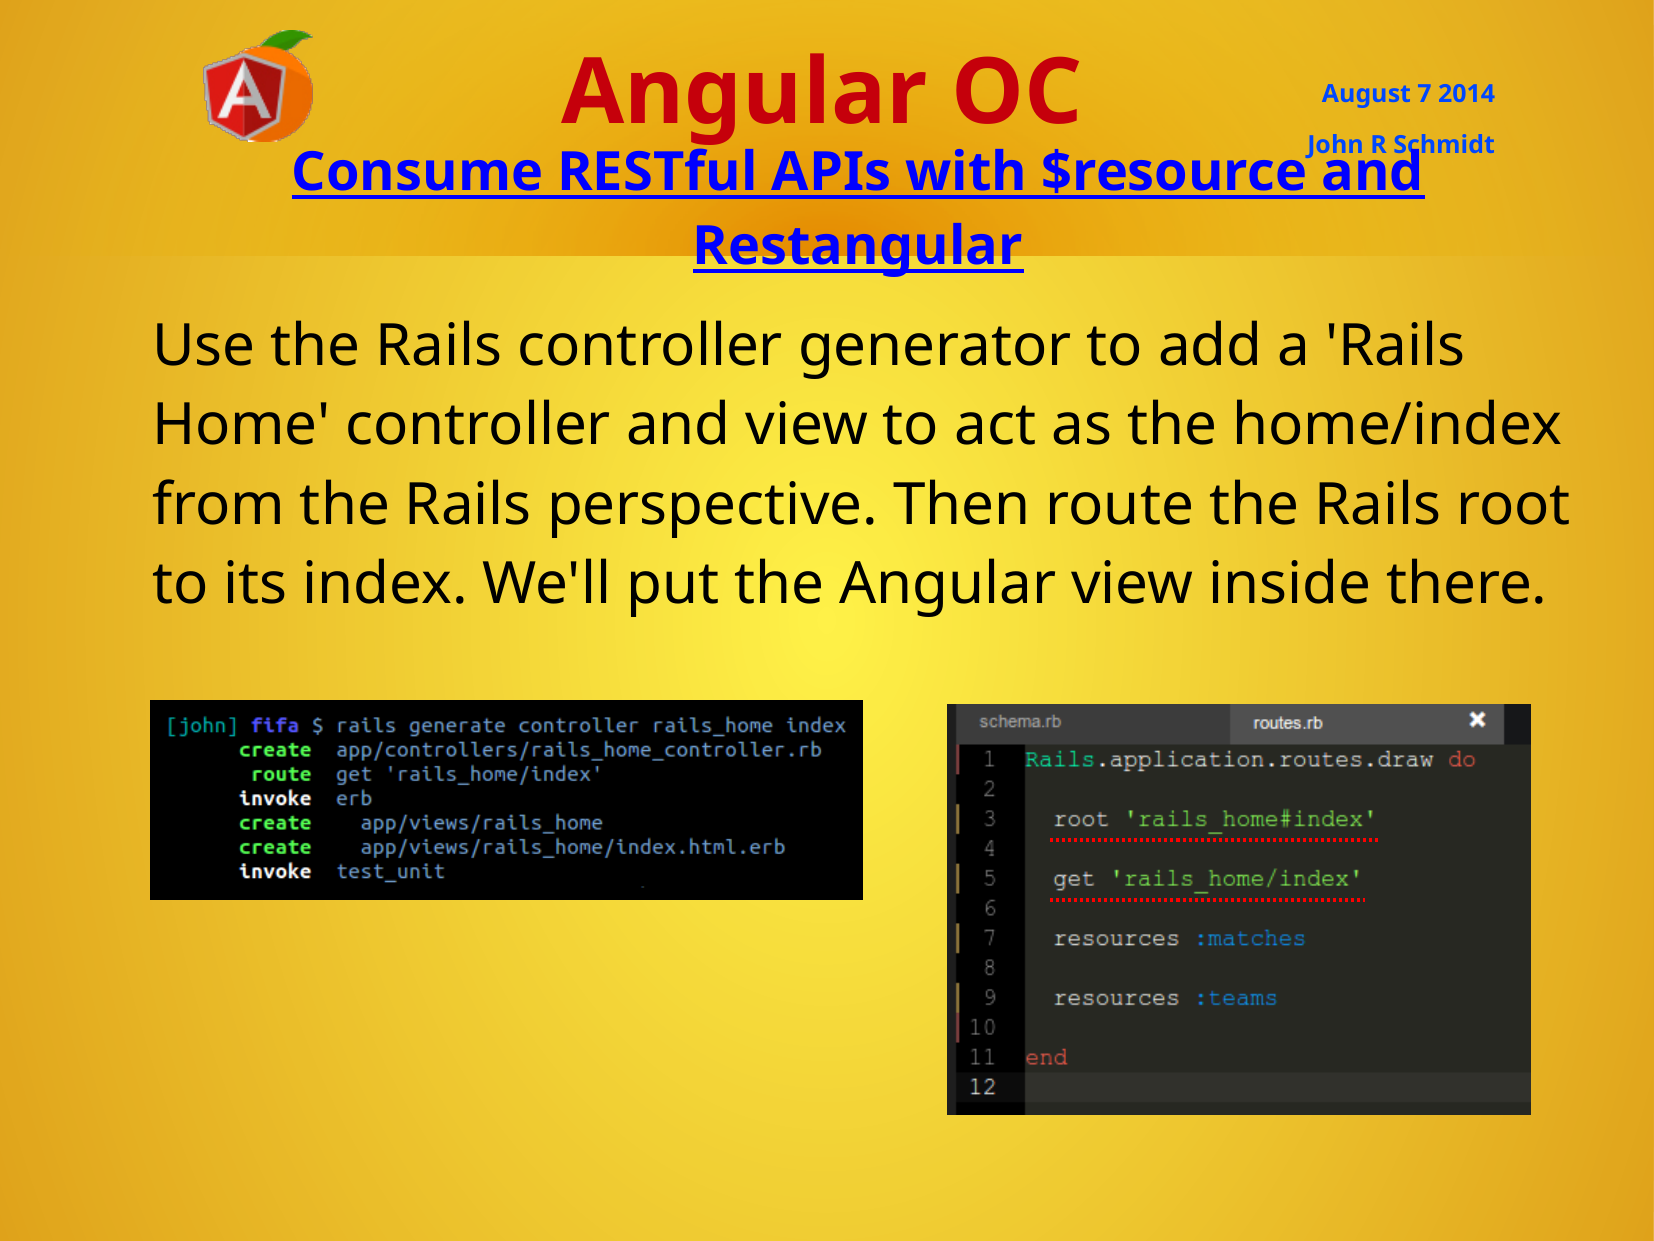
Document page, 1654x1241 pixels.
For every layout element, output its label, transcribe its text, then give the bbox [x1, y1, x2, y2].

picture [150, 700, 863, 901]
picture [202, 30, 316, 142]
picture [947, 704, 1531, 1115]
subtitle Use the Rails controller generator to add a 'Rails Home' controller and view to act as the home/index from the Rails perspective. Then route the Rails root to its index. We'll put the Angular view inside there. [152, 326, 1581, 598]
text_box Consume RESTful APIs with $resource and Restangular [150, 175, 1567, 239]
title Angular OC [560, 34, 1086, 142]
text_box August 7 2014 John R Schmidt [1260, 51, 1510, 172]
